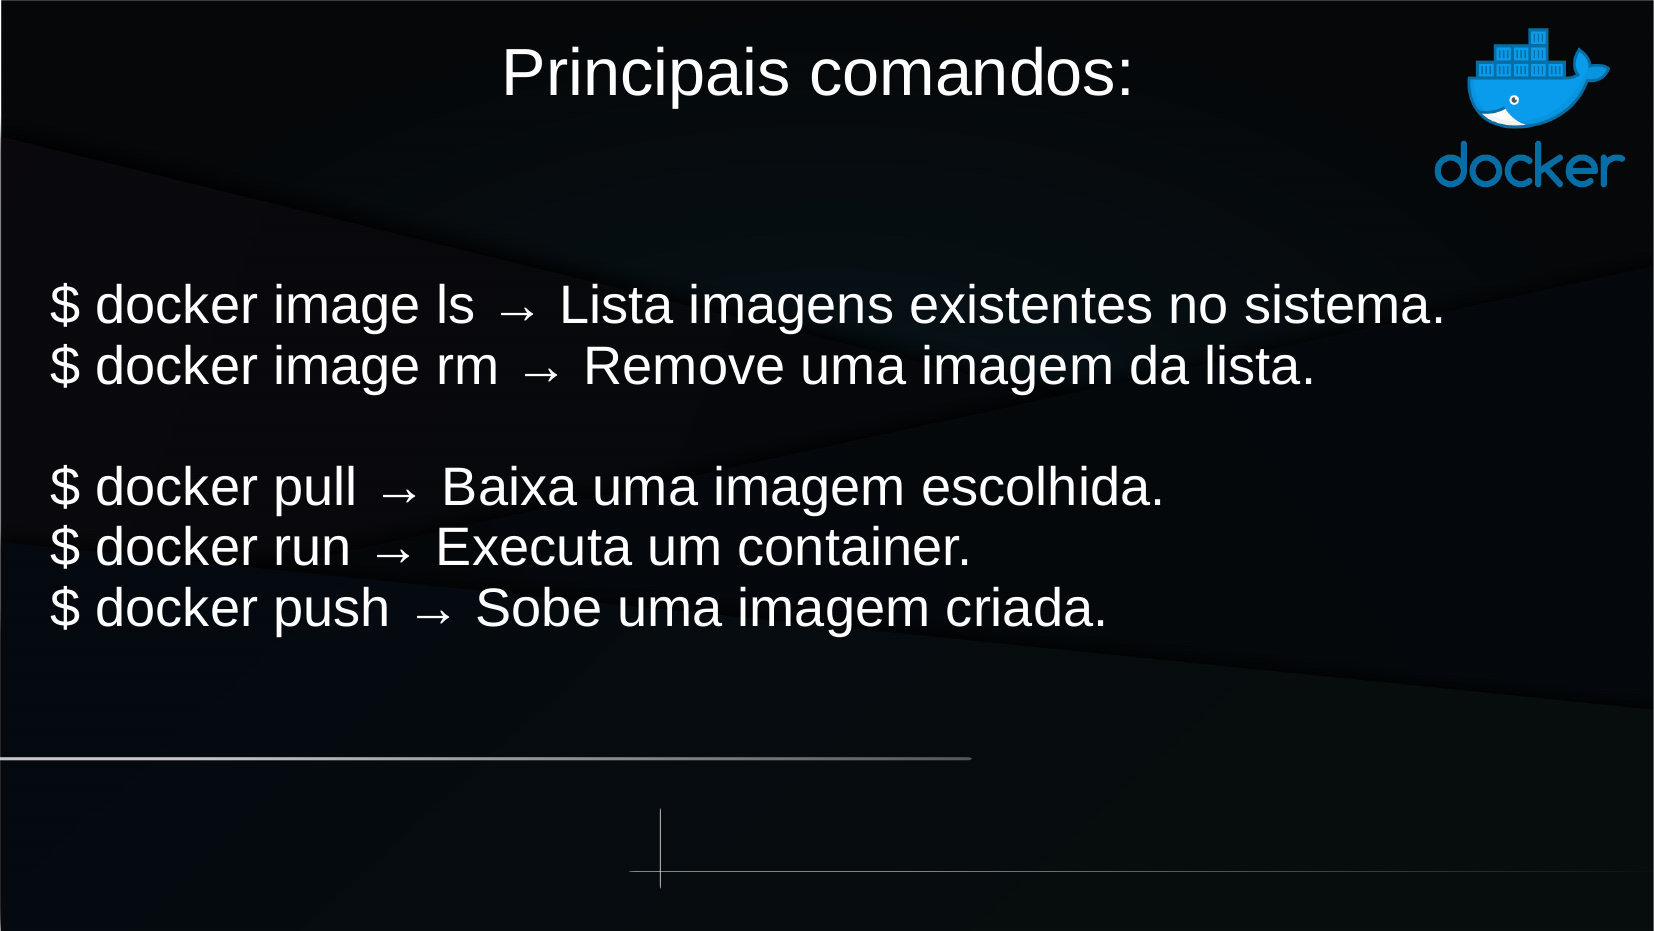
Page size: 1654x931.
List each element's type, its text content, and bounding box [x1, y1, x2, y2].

list Principais comandos: [501, 35, 1152, 119]
text_box $ docker image ls → Lista imagens existentes no sistema. $ docker image rm → Remove uma imagem da lista. $ docker pull → Baixa uma imagem escolhida. $ docker run → Executa um container. $ docker push → Sobe uma imagem criada. [35, 267, 1630, 662]
picture [0, 0, 1654, 931]
